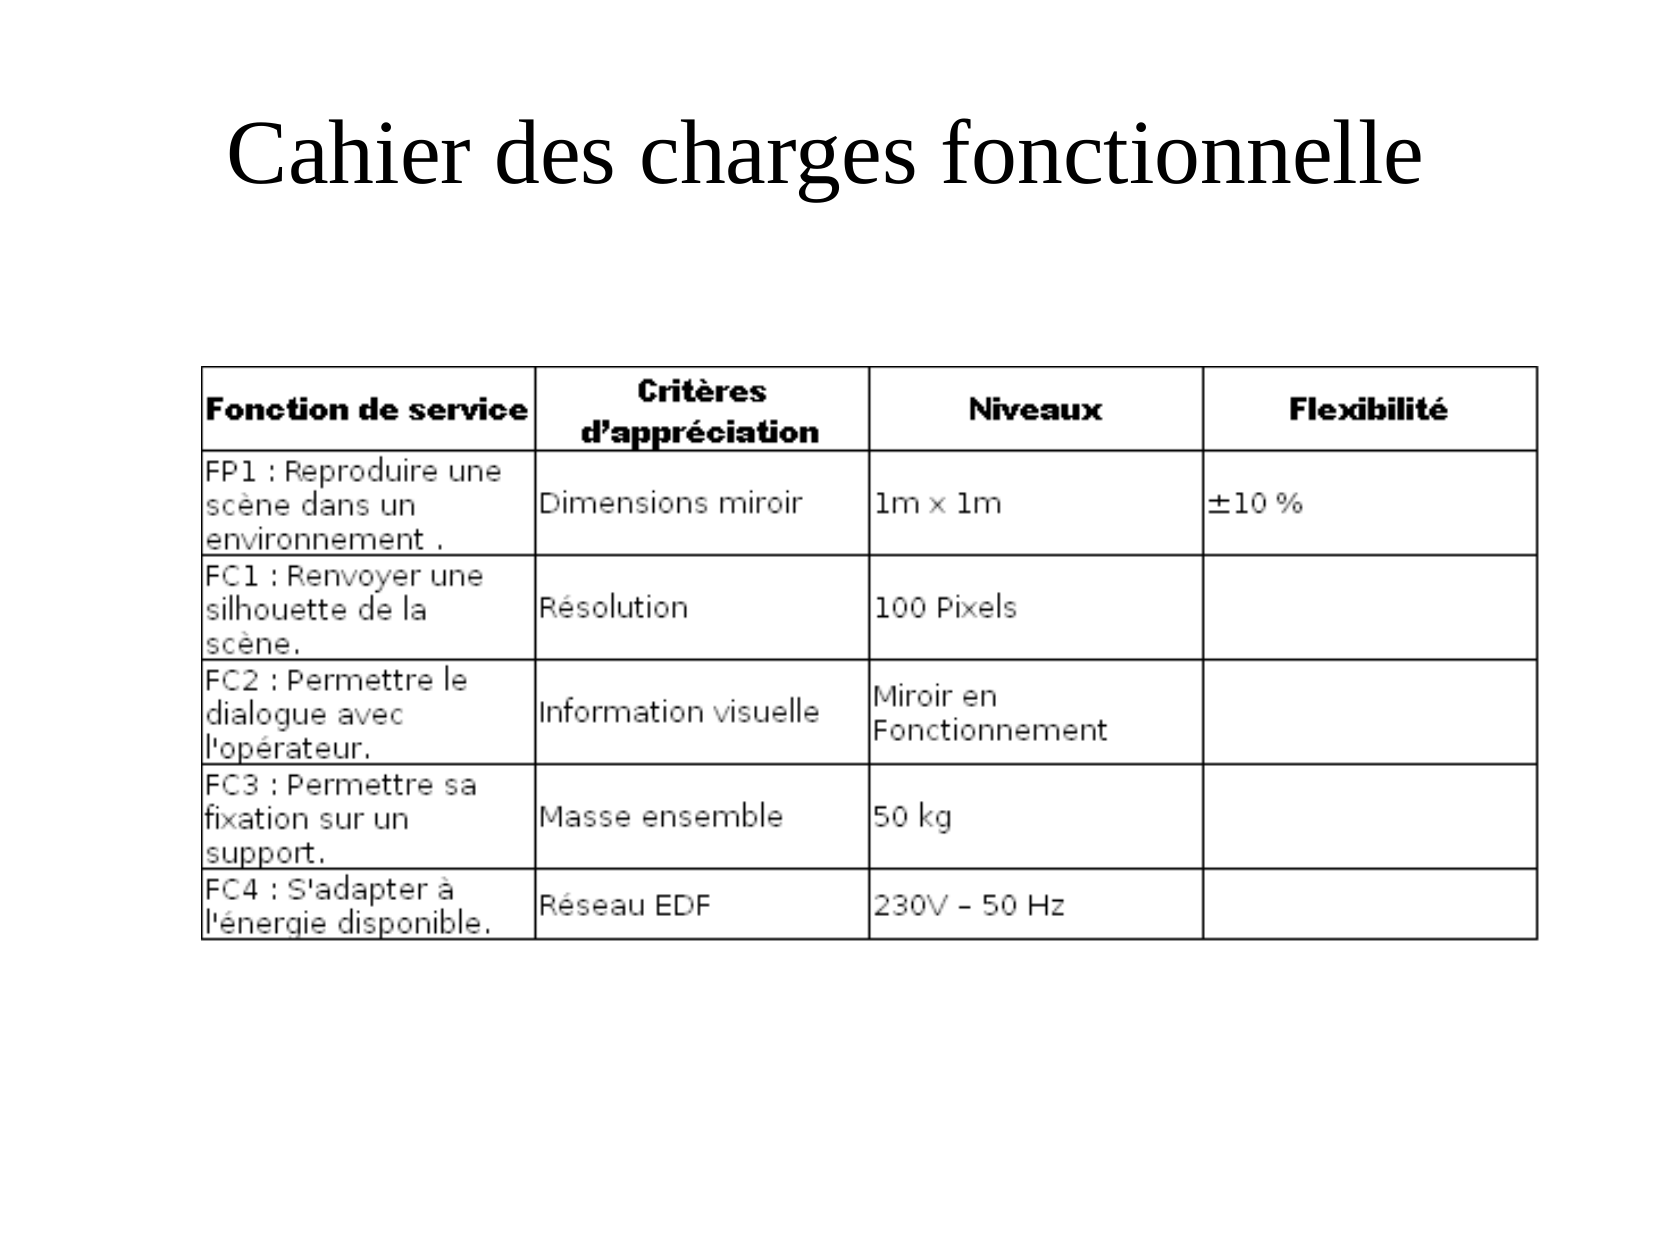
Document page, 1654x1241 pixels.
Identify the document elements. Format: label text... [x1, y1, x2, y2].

title Cahier des charges fonctionnelle [82, 49, 1571, 257]
picture [201, 366, 1548, 950]
